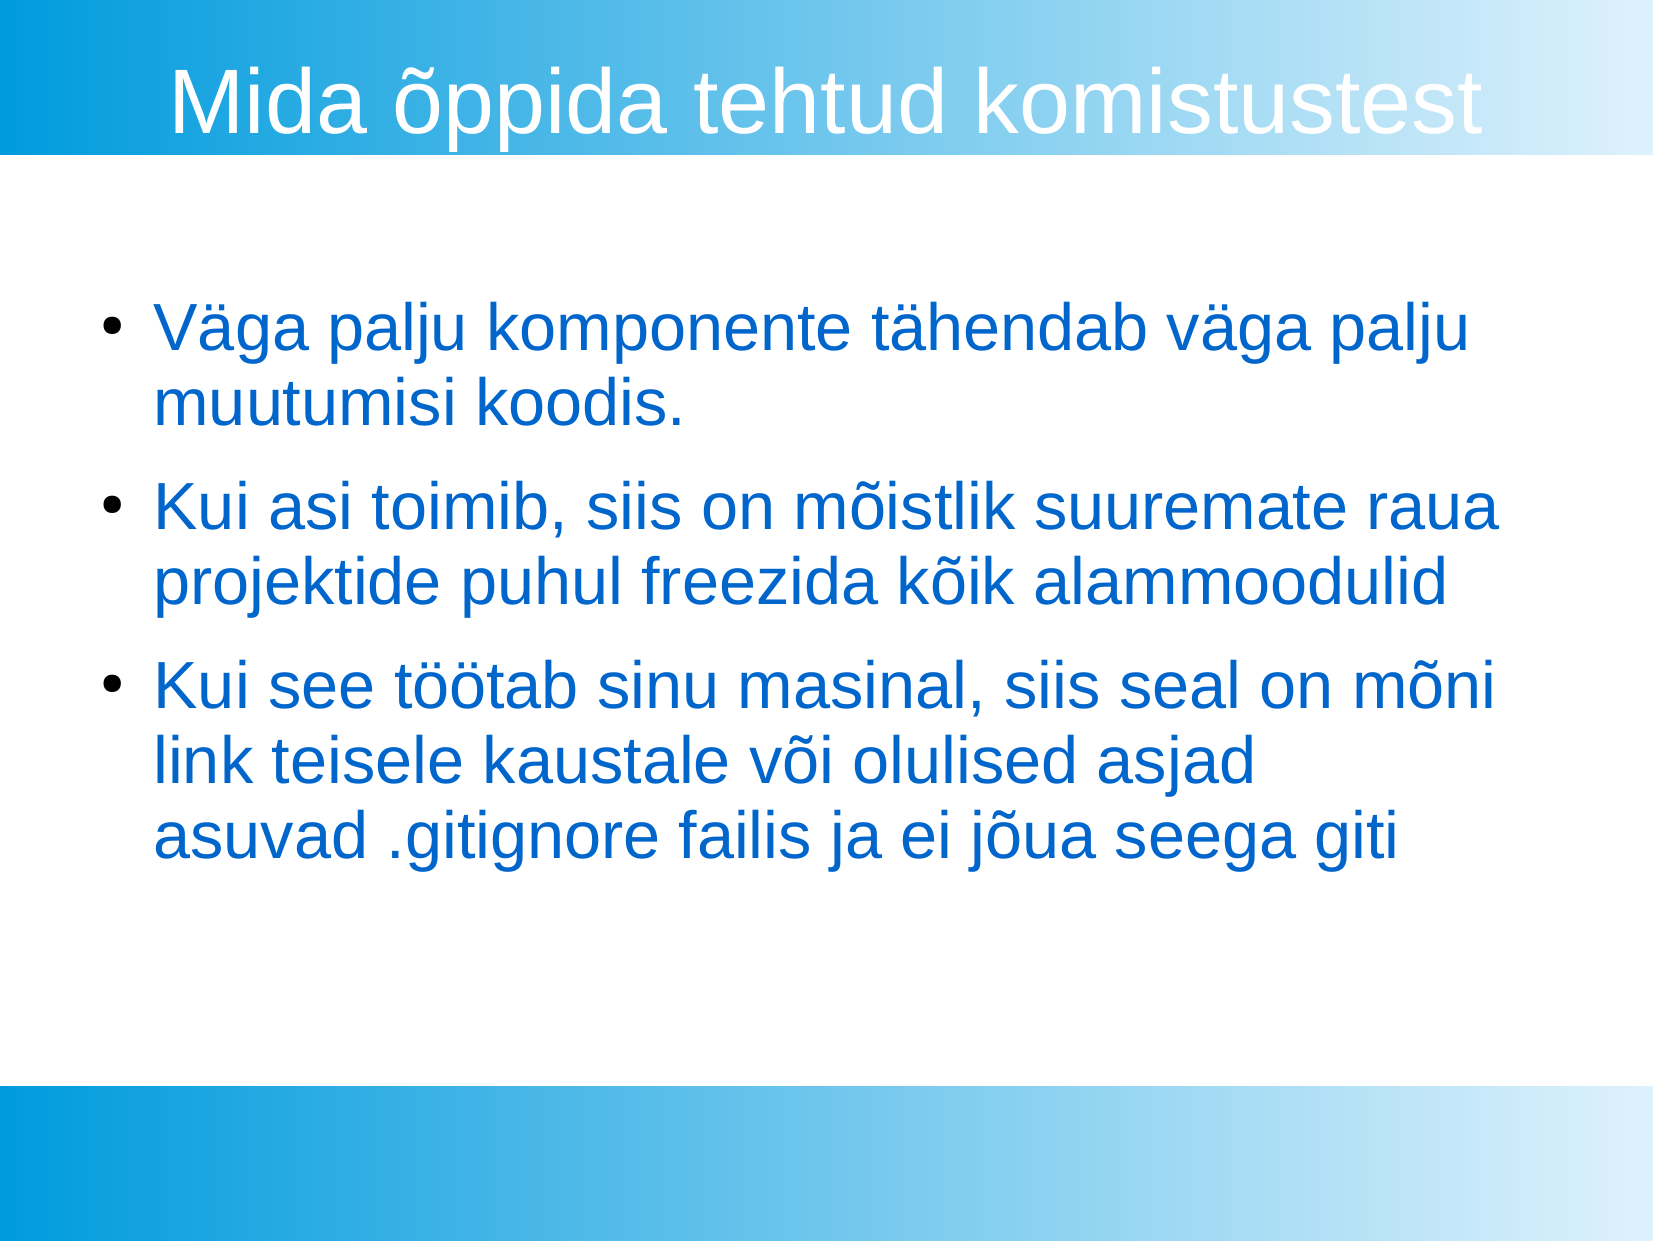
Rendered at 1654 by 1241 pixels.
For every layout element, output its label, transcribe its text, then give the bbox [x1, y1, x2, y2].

title Mida õppida tehtud komistustest [82, 49, 1571, 155]
list Väga palju komponente tähendab väga palju muutumisi koodis. Kui asi toimib, siis on mõistlik suuremate raua projektide puhul freezida kõik alammoodulid Kui see töötab sinu masinal, siis seal on mõni link teisele kaustale või olulised asjad asuvad .gitignore failis ja ei jõua seega giti [82, 290, 1571, 1010]
